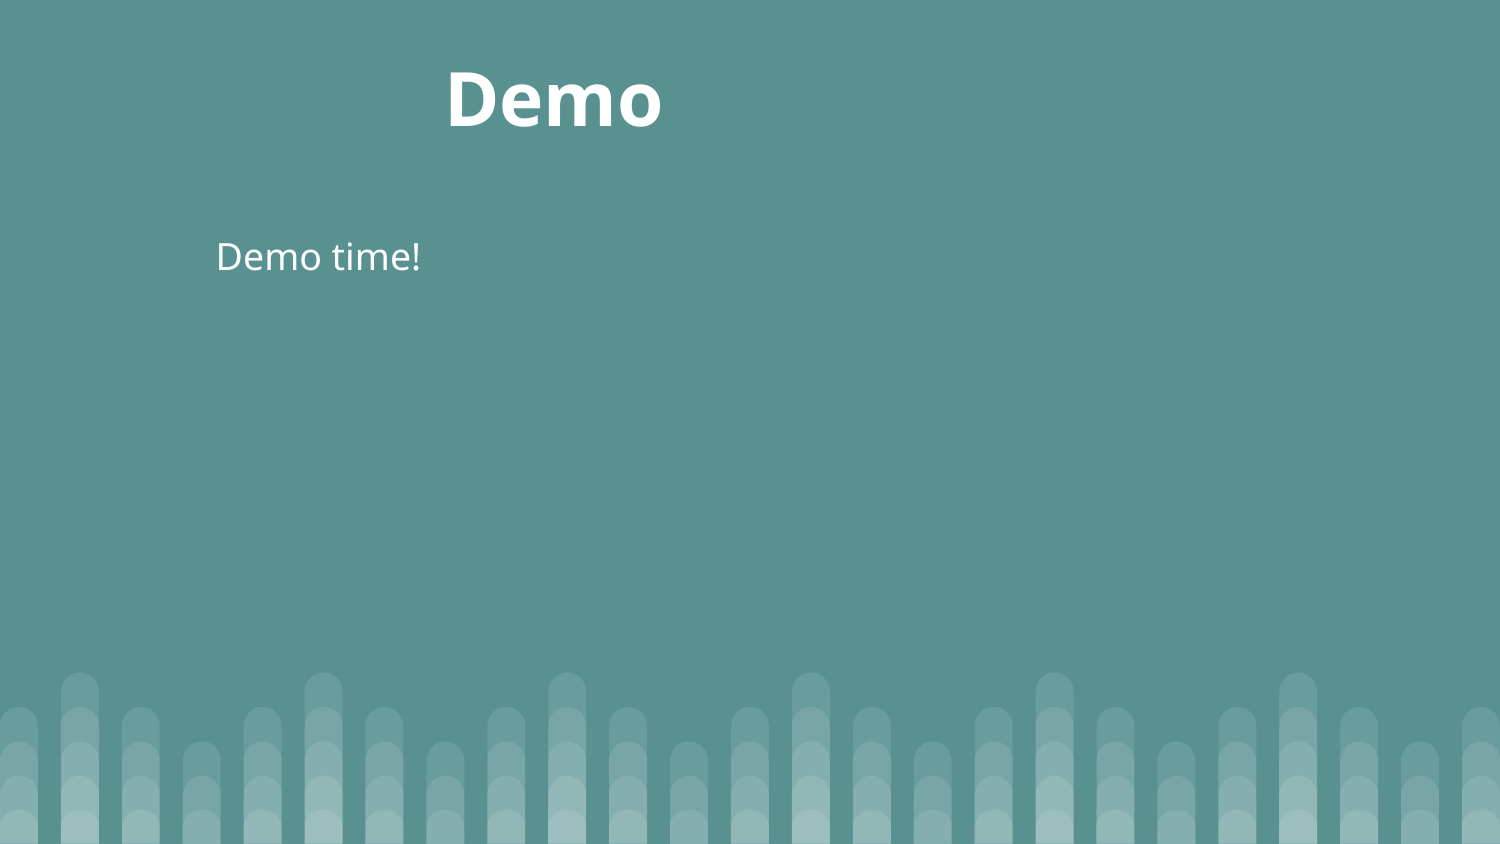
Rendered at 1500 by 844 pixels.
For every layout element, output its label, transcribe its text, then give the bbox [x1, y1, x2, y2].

list Demo time! [200, 217, 1492, 665]
title Demo [429, 15, 1198, 177]
